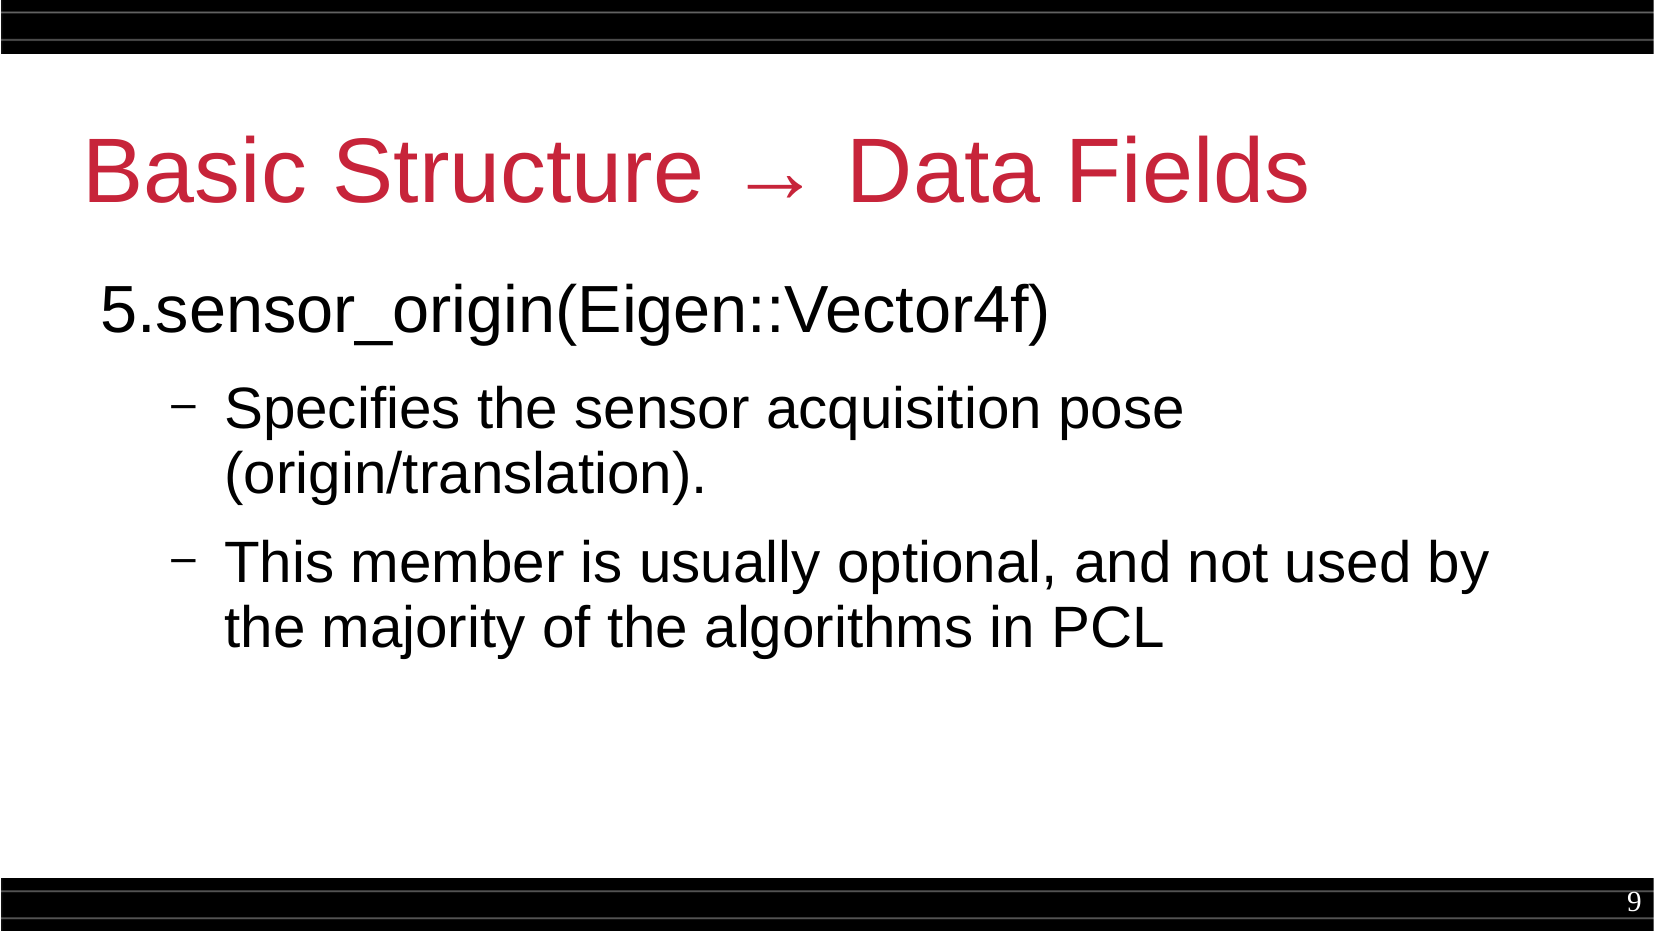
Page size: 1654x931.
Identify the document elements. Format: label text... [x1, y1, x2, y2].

picture [1, 0, 1654, 54]
picture [1, 878, 1654, 931]
title Basic Structure → Data Fields [82, 92, 1571, 249]
list sensor_origin(Eigen::Vector4f) Specifies the sensor acquisition pose (origin/translation). This member is usually optional, and not used by the majority of the algorithms in PCL [82, 271, 1571, 758]
